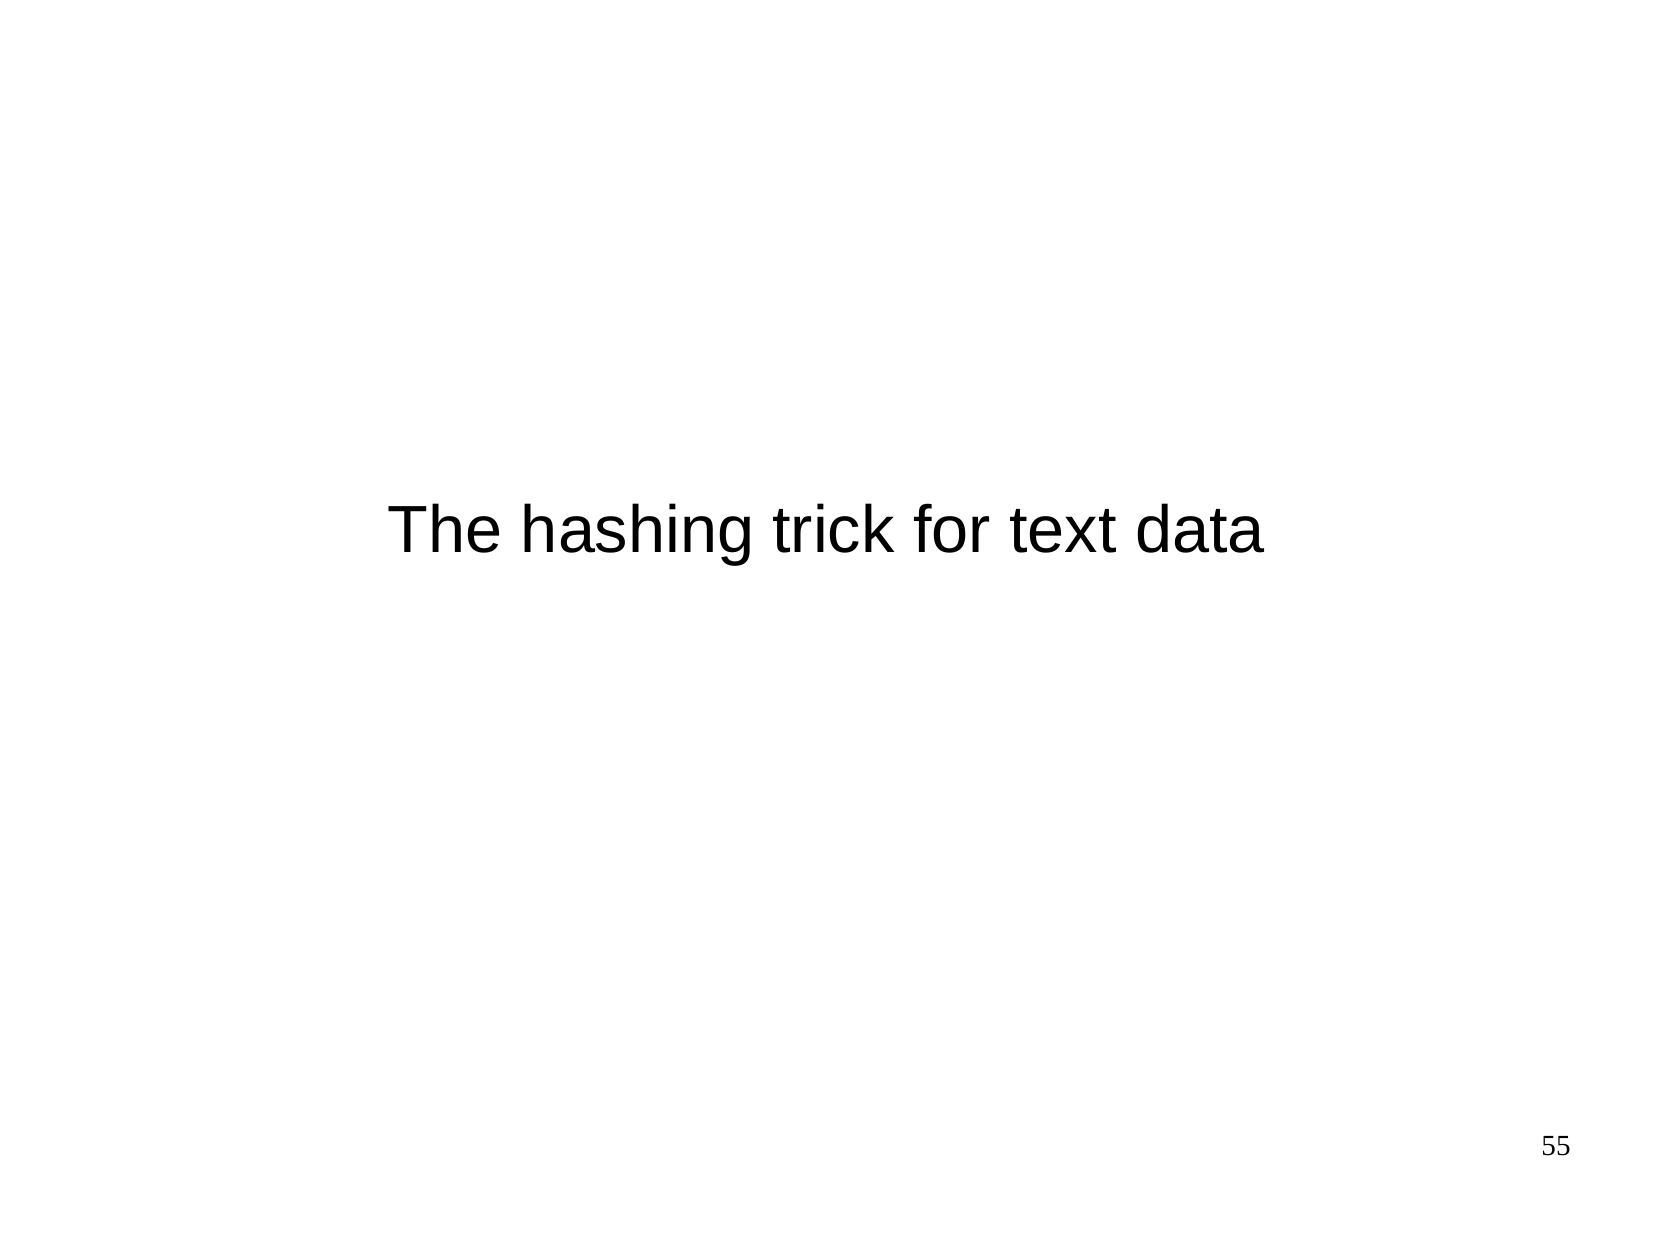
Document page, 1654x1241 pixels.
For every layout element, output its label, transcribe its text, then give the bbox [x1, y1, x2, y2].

subtitle The hashing trick for text data [82, 49, 1571, 1010]
